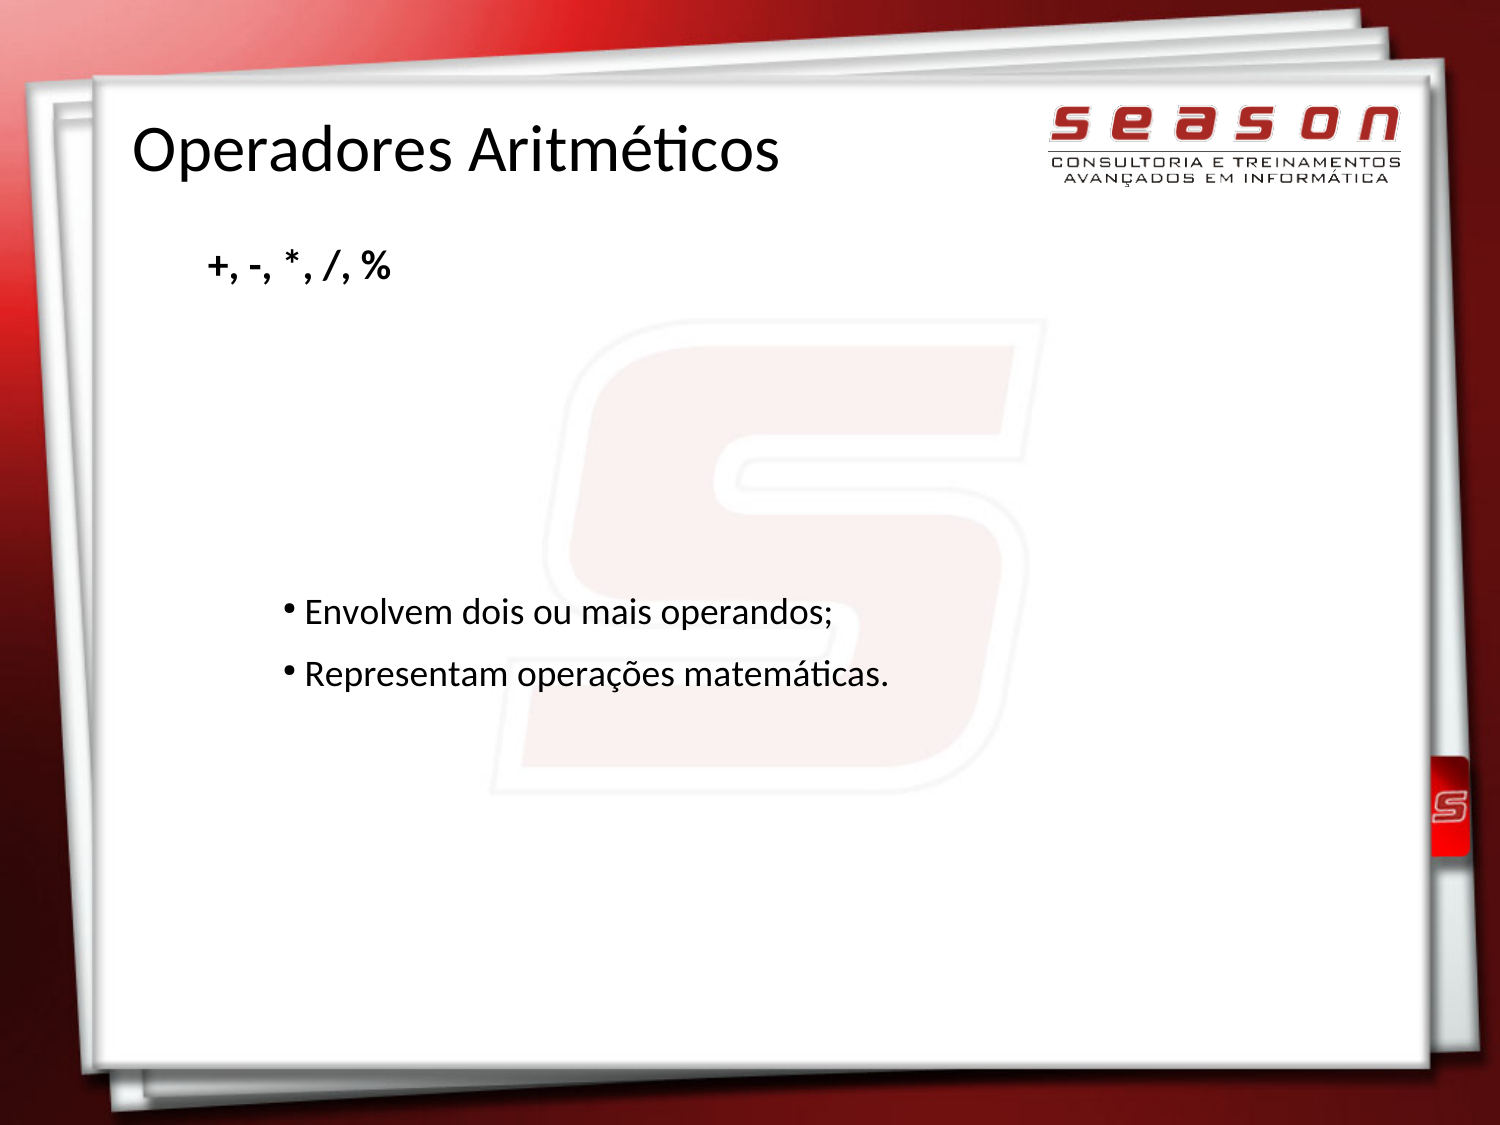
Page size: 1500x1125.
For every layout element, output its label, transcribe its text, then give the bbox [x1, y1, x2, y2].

title Operadores Aritméticos [118, 33, 1394, 257]
picture [0, 0, 1500, 1125]
text_box +, -, *, /, % [207, 231, 1328, 296]
text_box Envolvem dois ou mais operandos; Representam operações matemáticas. [207, 307, 1328, 975]
